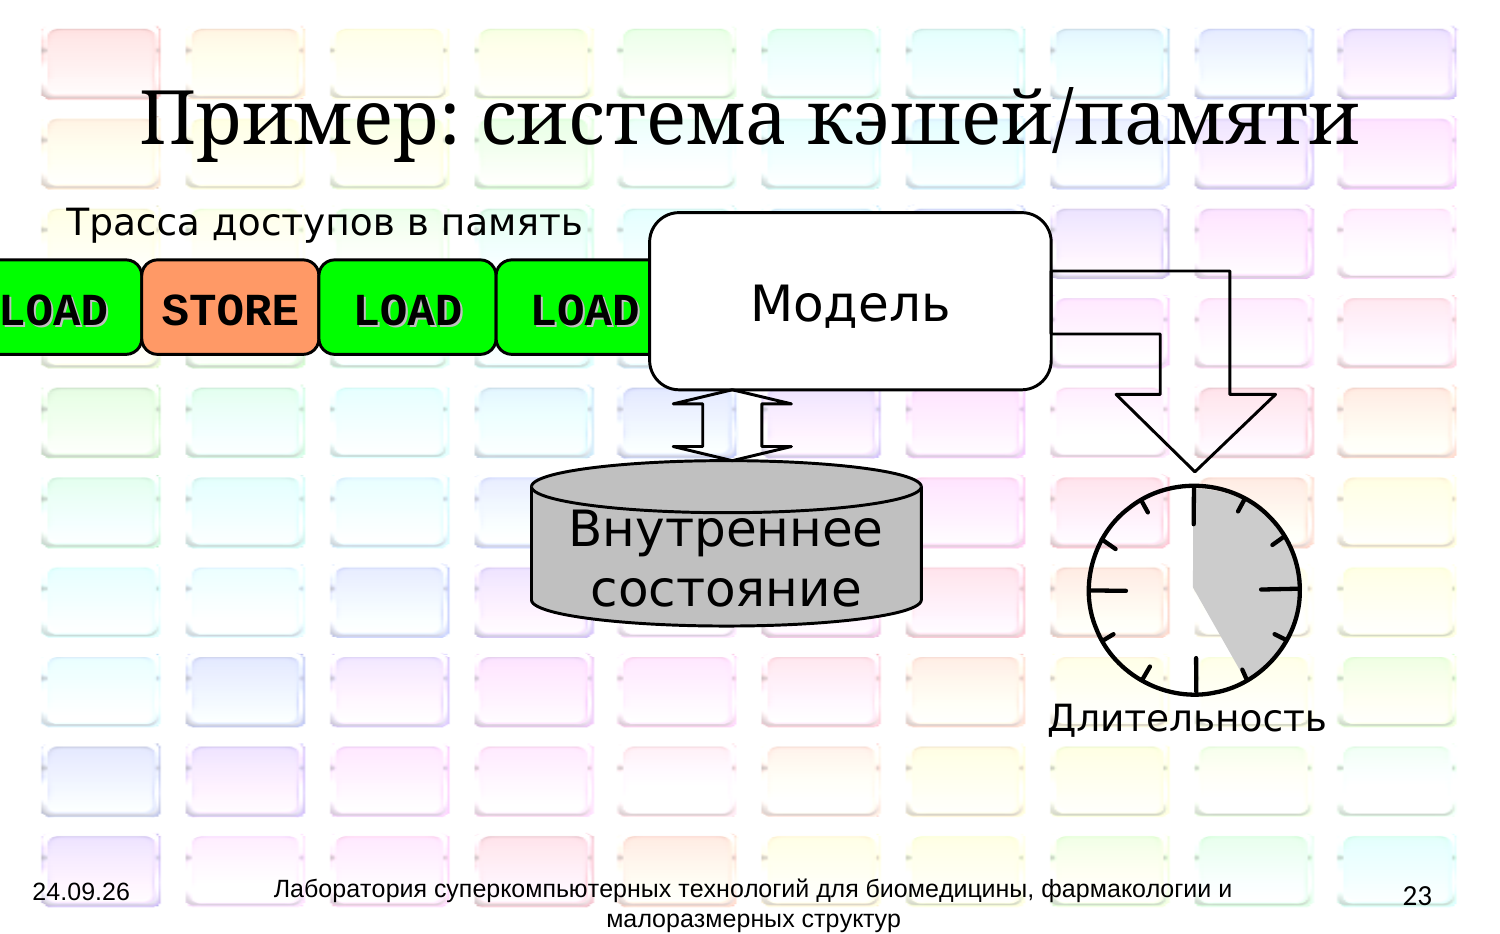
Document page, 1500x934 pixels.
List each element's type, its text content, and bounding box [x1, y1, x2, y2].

text_box Внутреннее состояние [531, 460, 922, 627]
picture [0, 0, 1500, 934]
text_box Лаборатория суперкомпьютерных технологий для биомедицины, фармакологии и малоразмерных структур [171, 864, 1338, 915]
text_box <number> [1387, 868, 1473, 918]
text_box STORE [141, 259, 319, 355]
picture [1053, 273, 1270, 468]
text_box Длительность [1027, 685, 1347, 763]
title Пример: система кэшей/памяти [75, 37, 1426, 193]
picture [690, 392, 774, 458]
text_box LOAD [318, 259, 496, 355]
text_box LOAD [496, 259, 649, 355]
text_box 25.11.12 [17, 868, 184, 918]
text_box Трасса доступов в память [35, 188, 615, 252]
text_box Модель [649, 212, 1052, 390]
text_box LOAD [0, 259, 142, 355]
